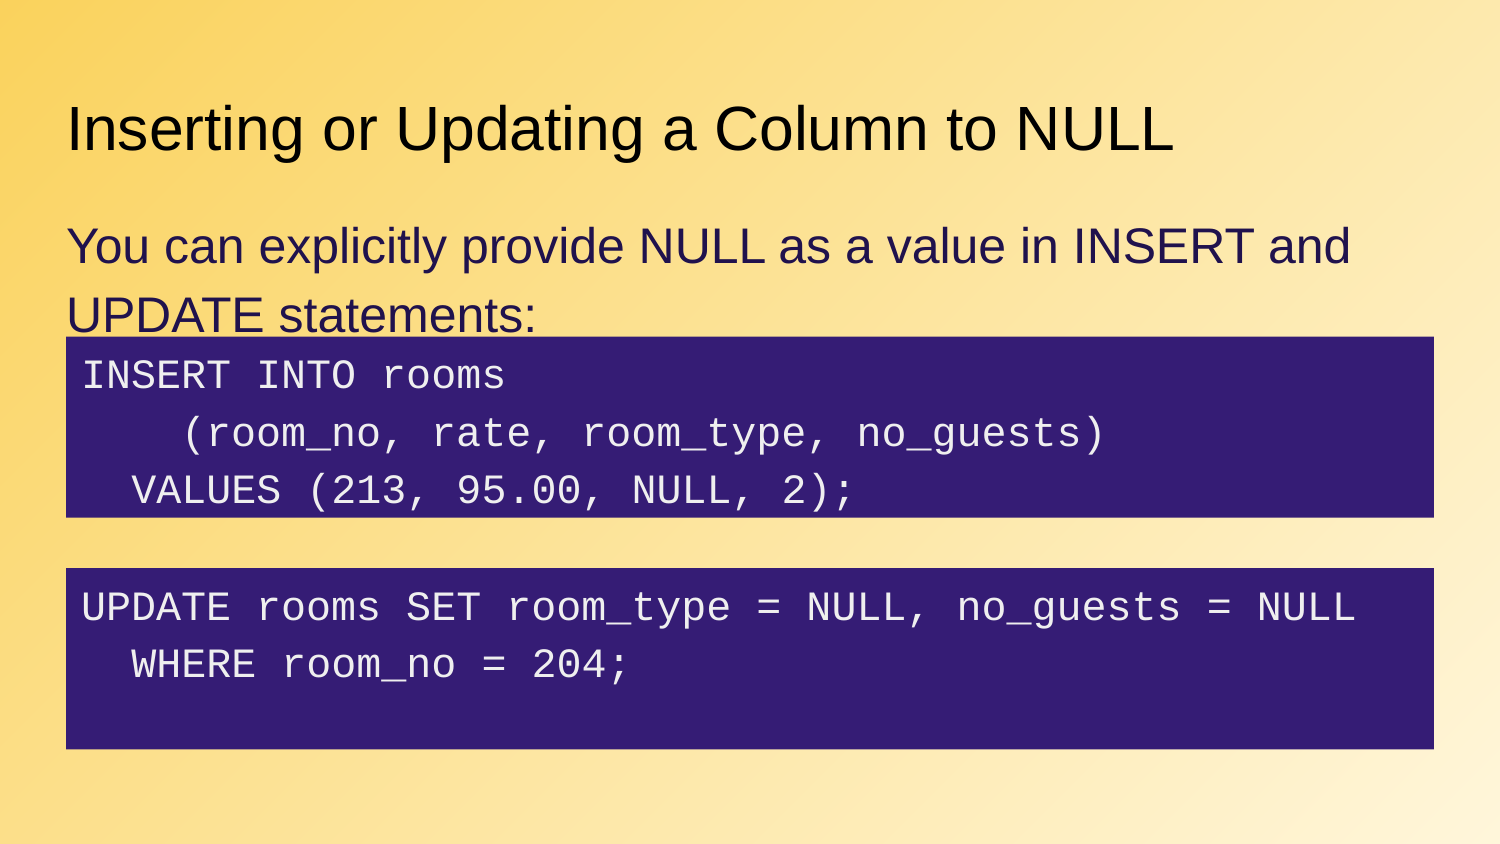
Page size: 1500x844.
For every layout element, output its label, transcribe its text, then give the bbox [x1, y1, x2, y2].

list You can explicitly provide NULL as a value in INSERT and UPDATE statements: [51, 189, 1449, 750]
text_box UPDATE rooms SET room_type = NULL, no_guests = NULL WHERE room_no = 204; [66, 568, 1434, 750]
text_box INSERT INTO rooms (room_no, rate, room_type, no_guests) VALUES (213, 95.00, NULL, 2); [66, 336, 1434, 518]
title Inserting or Updating a Column to NULL [51, 72, 1449, 167]
